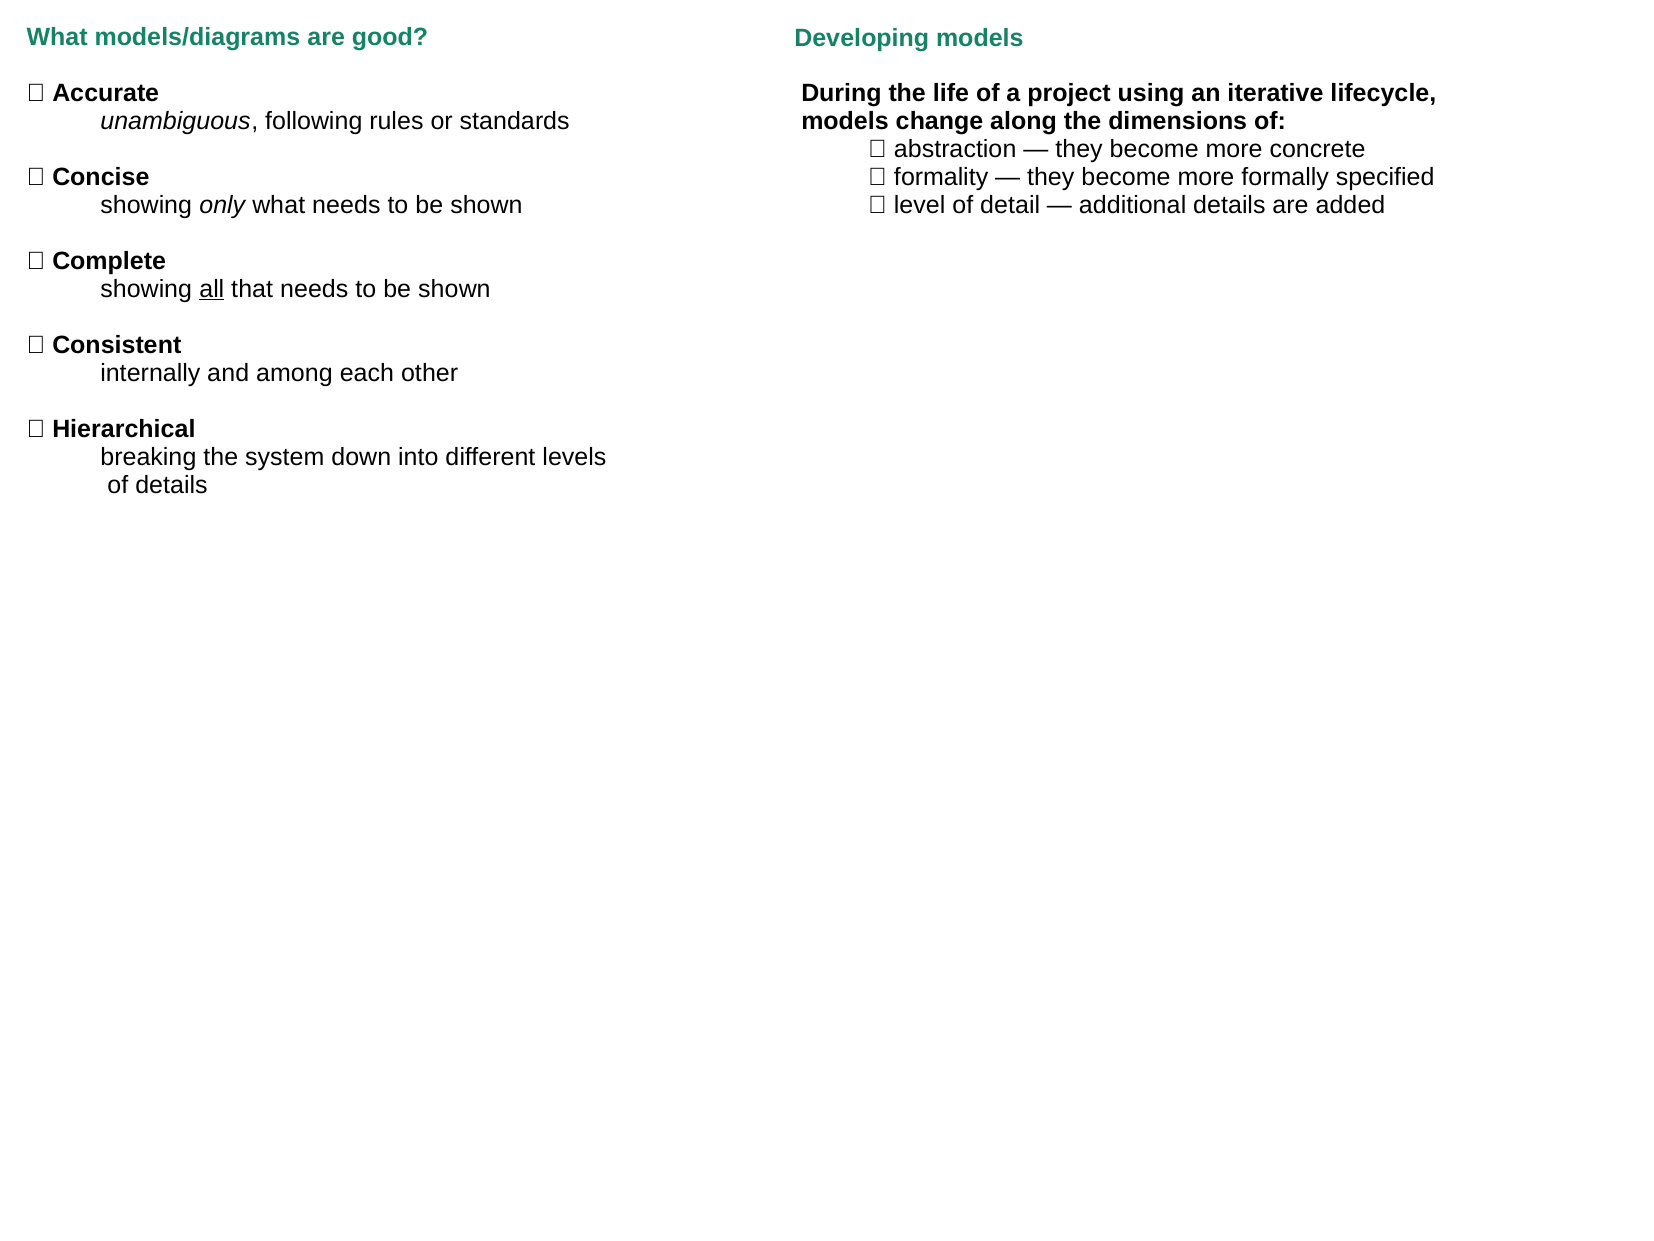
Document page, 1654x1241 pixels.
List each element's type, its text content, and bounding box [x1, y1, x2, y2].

text_box Developing models During the life of a project using an iterative lifecycle, models change along the dimensions of:  abstraction — they become more concrete  formality — they become more formally specified  level of detail — additional details are added [779, 15, 1565, 583]
text_box What models/diagrams are good?  Accurate unambiguous, following rules or standards  Concise showing only what needs to be shown  Complete showing all that needs to be shown  Consistent internally and among each other  Hierarchical breaking the system down into different levels of details [11, 15, 798, 706]
